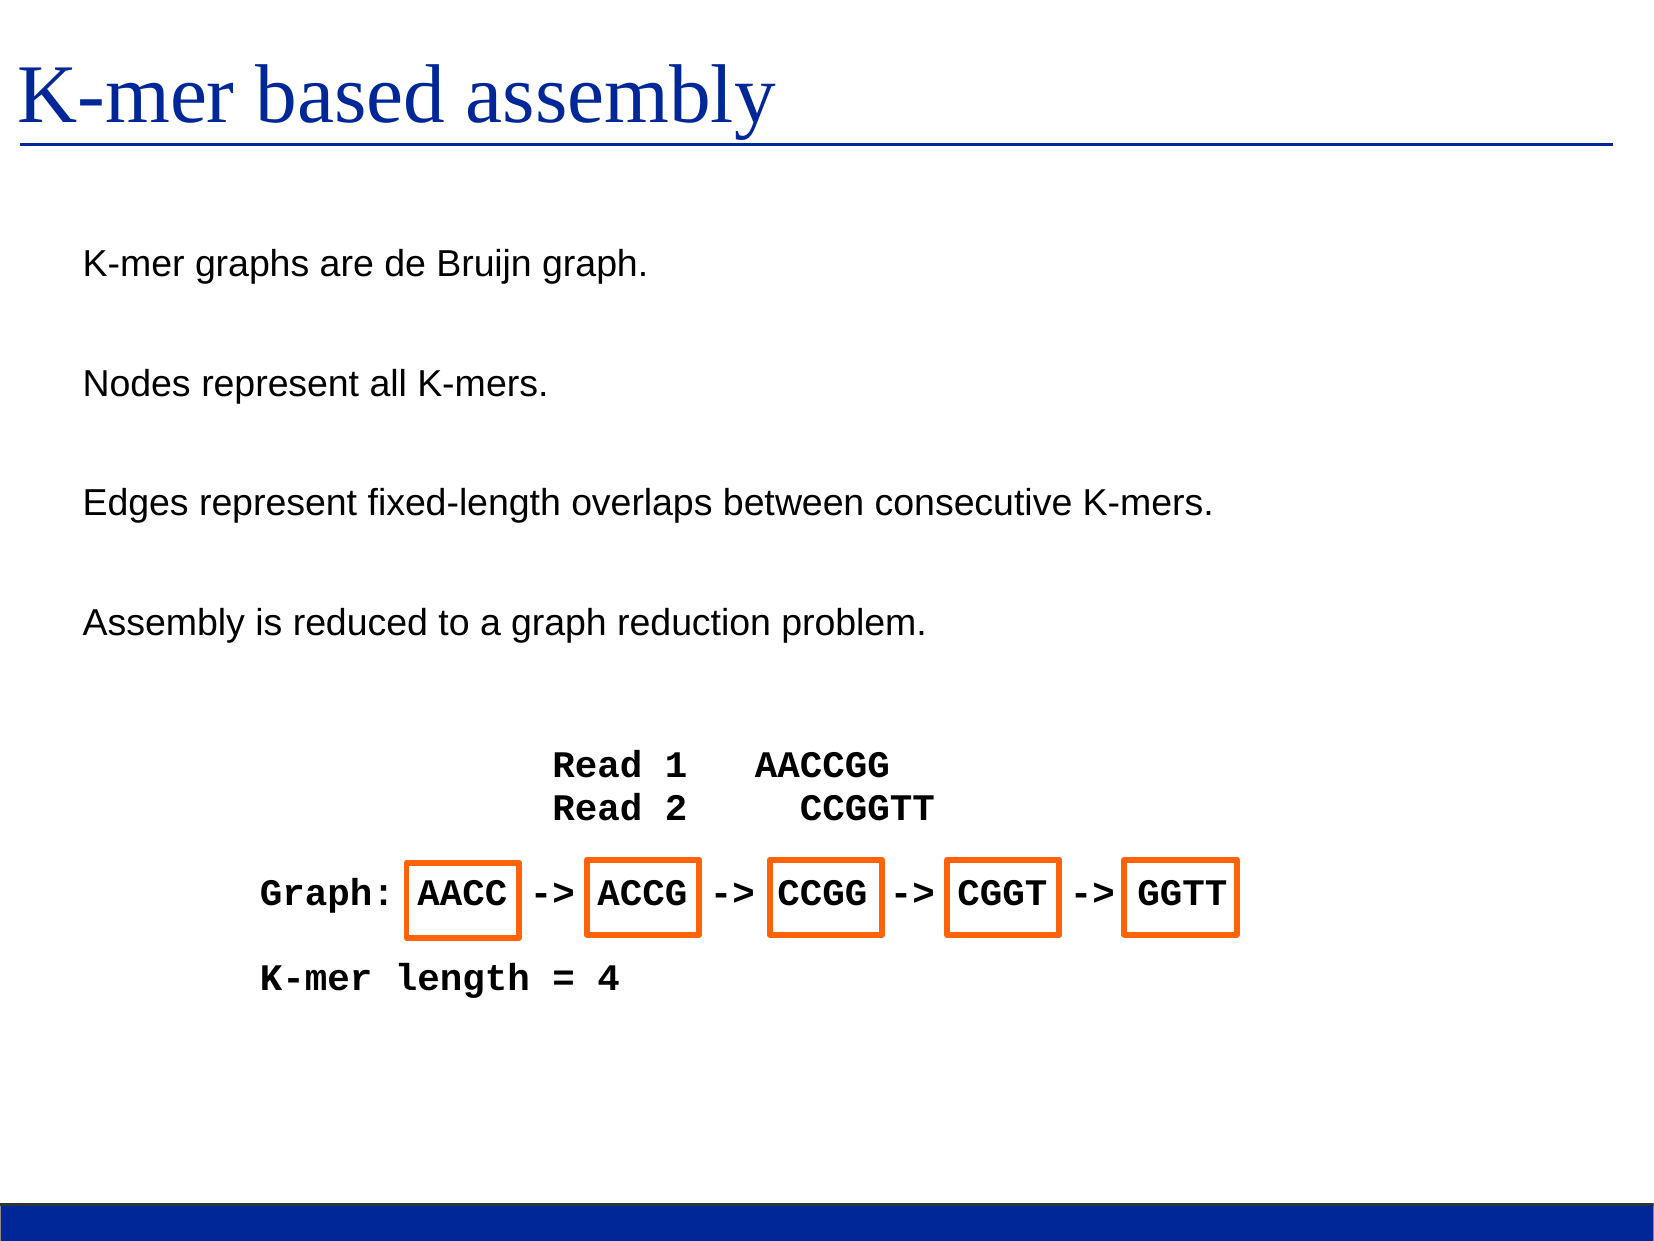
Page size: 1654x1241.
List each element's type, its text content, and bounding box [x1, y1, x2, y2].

list K-mer graphs are de Bruijn graph. Nodes represent all K-mers. Edges represent fixed-length overlaps between consecutive K-mers. Assembly is reduced to a graph reduction problem. [82, 242, 1571, 1062]
title K-mer based assembly [17, 0, 1589, 198]
text_box Read 1 AACCGG Read 2 CCGGTT Graph: AACC -> ACCG -> CCGG -> CGGT -> GGTT K-mer length = 4 [245, 739, 1311, 1011]
